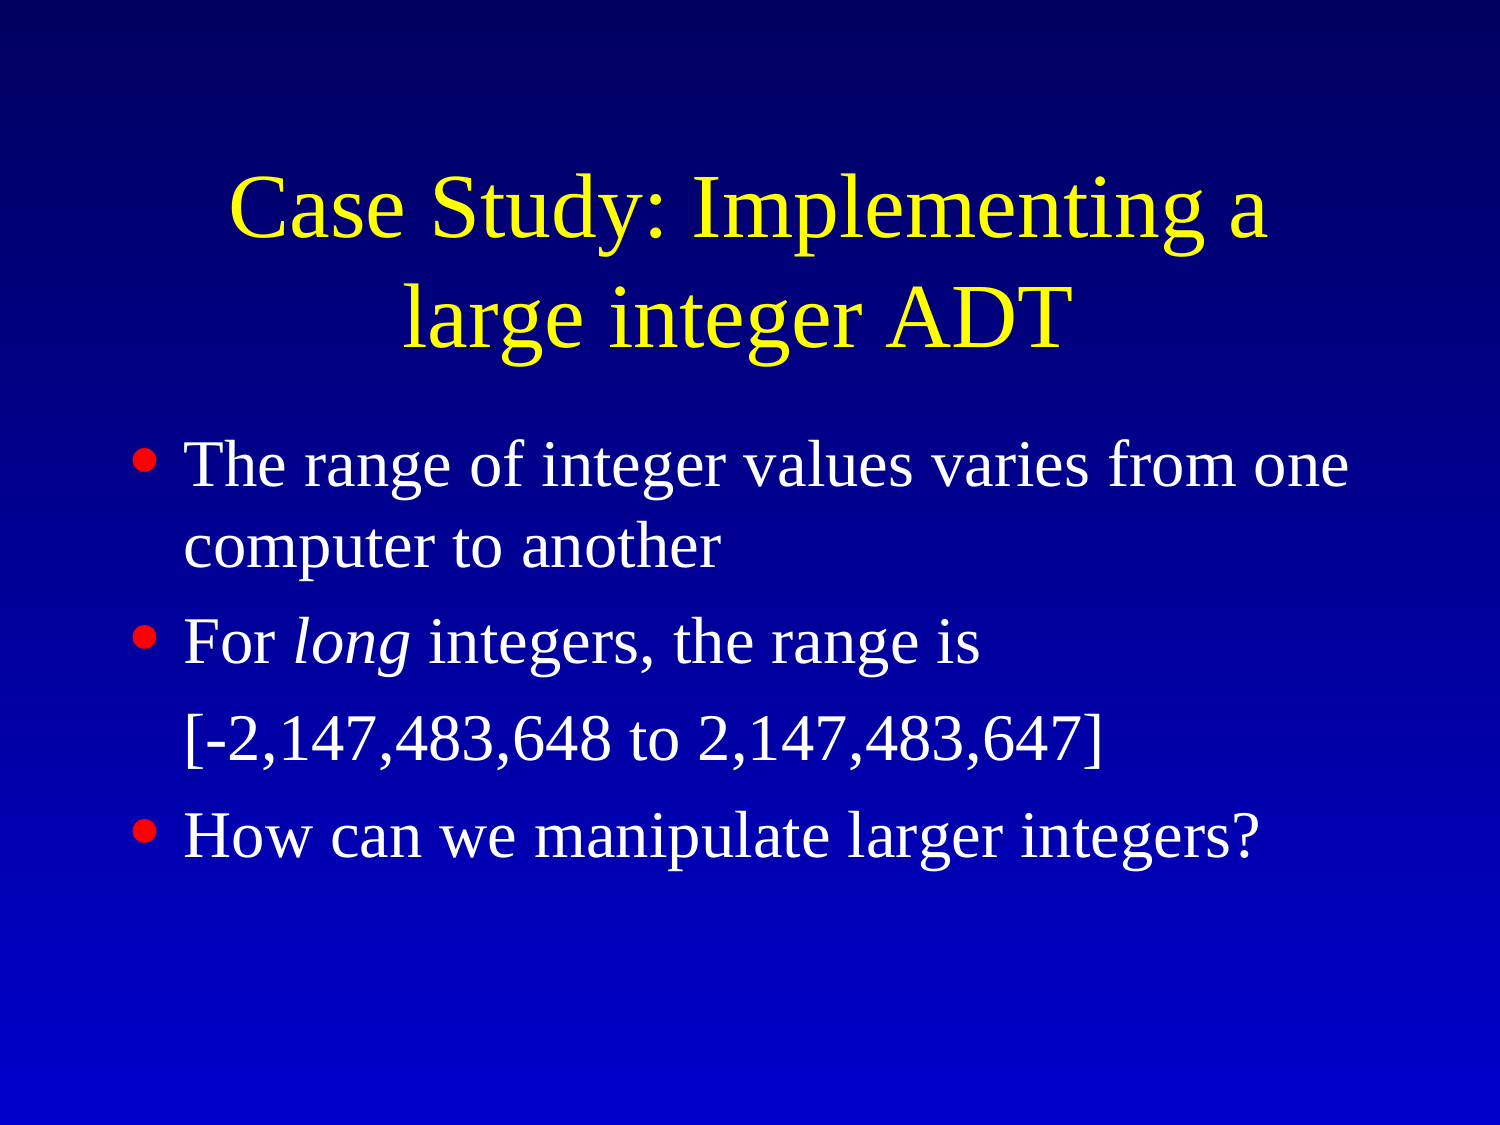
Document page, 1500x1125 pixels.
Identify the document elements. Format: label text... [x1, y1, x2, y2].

title Case Study: Implementing a large integer ADT [112, 99, 1388, 412]
list The range of integer values varies from one computer to another For long integers, the range is [-2,147,483,648 to 2,147,483,647] How can we manipulate larger integers? [112, 412, 1388, 1000]
